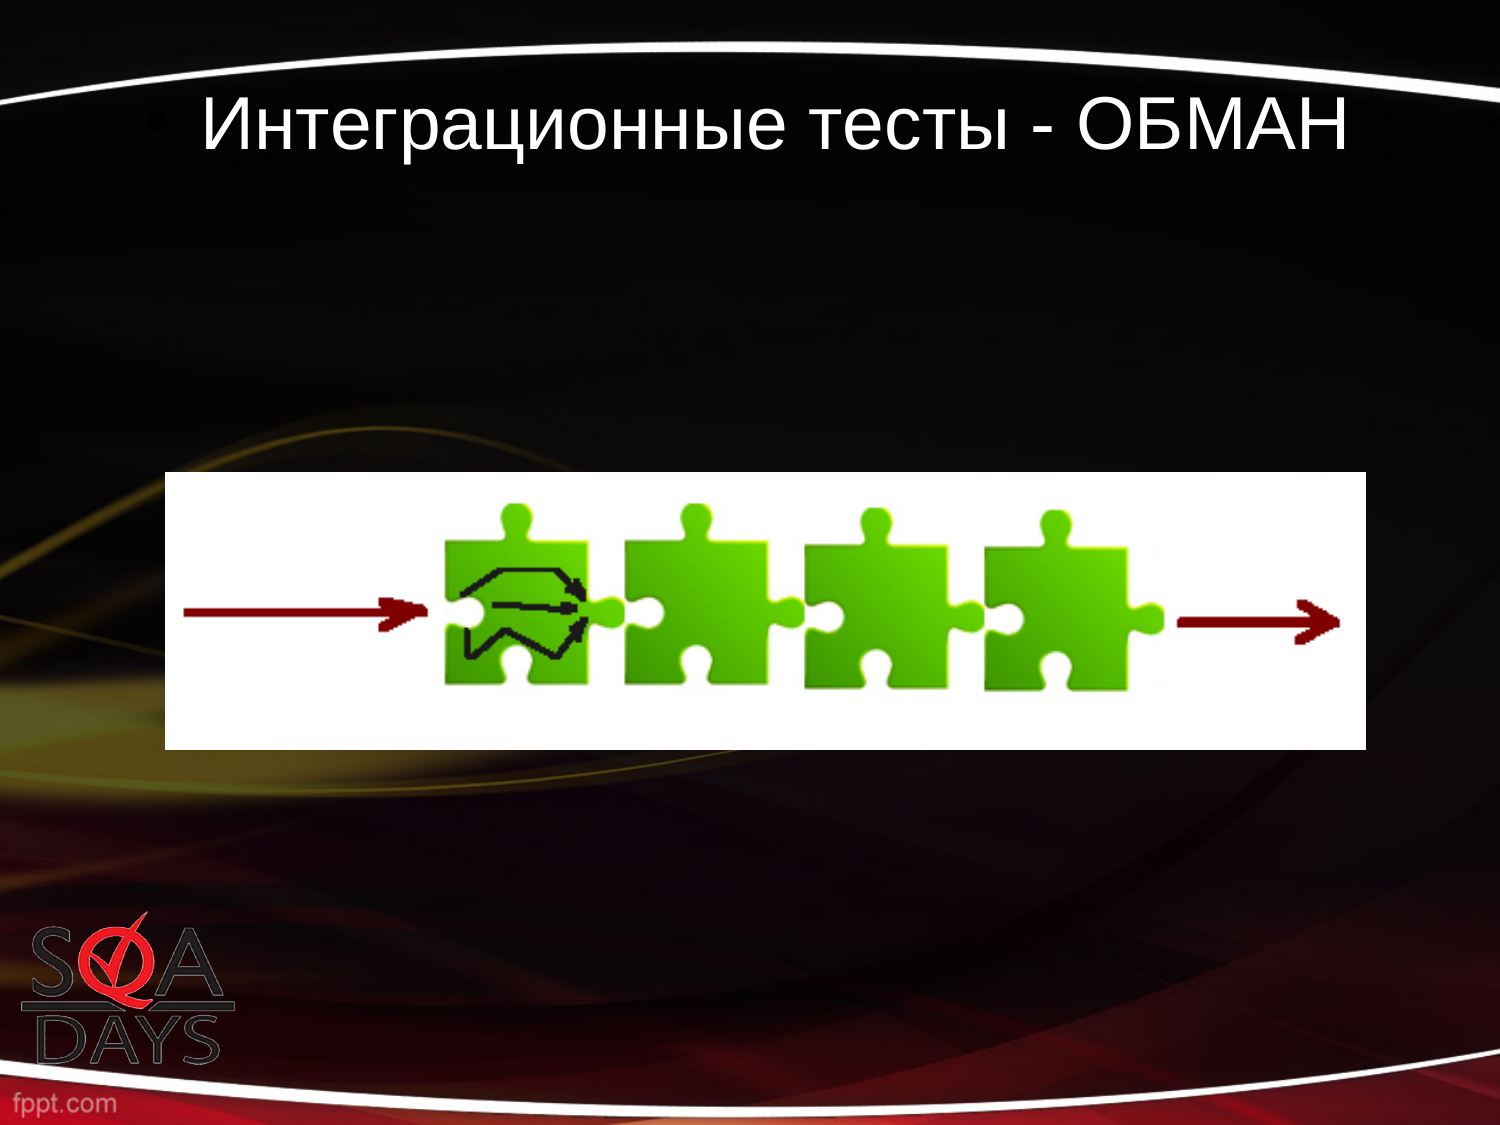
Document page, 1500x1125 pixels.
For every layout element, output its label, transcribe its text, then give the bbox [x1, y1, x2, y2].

list Интеграционные тесты - ОБМАН [90, 45, 1406, 196]
picture [0, 0, 1500, 1125]
